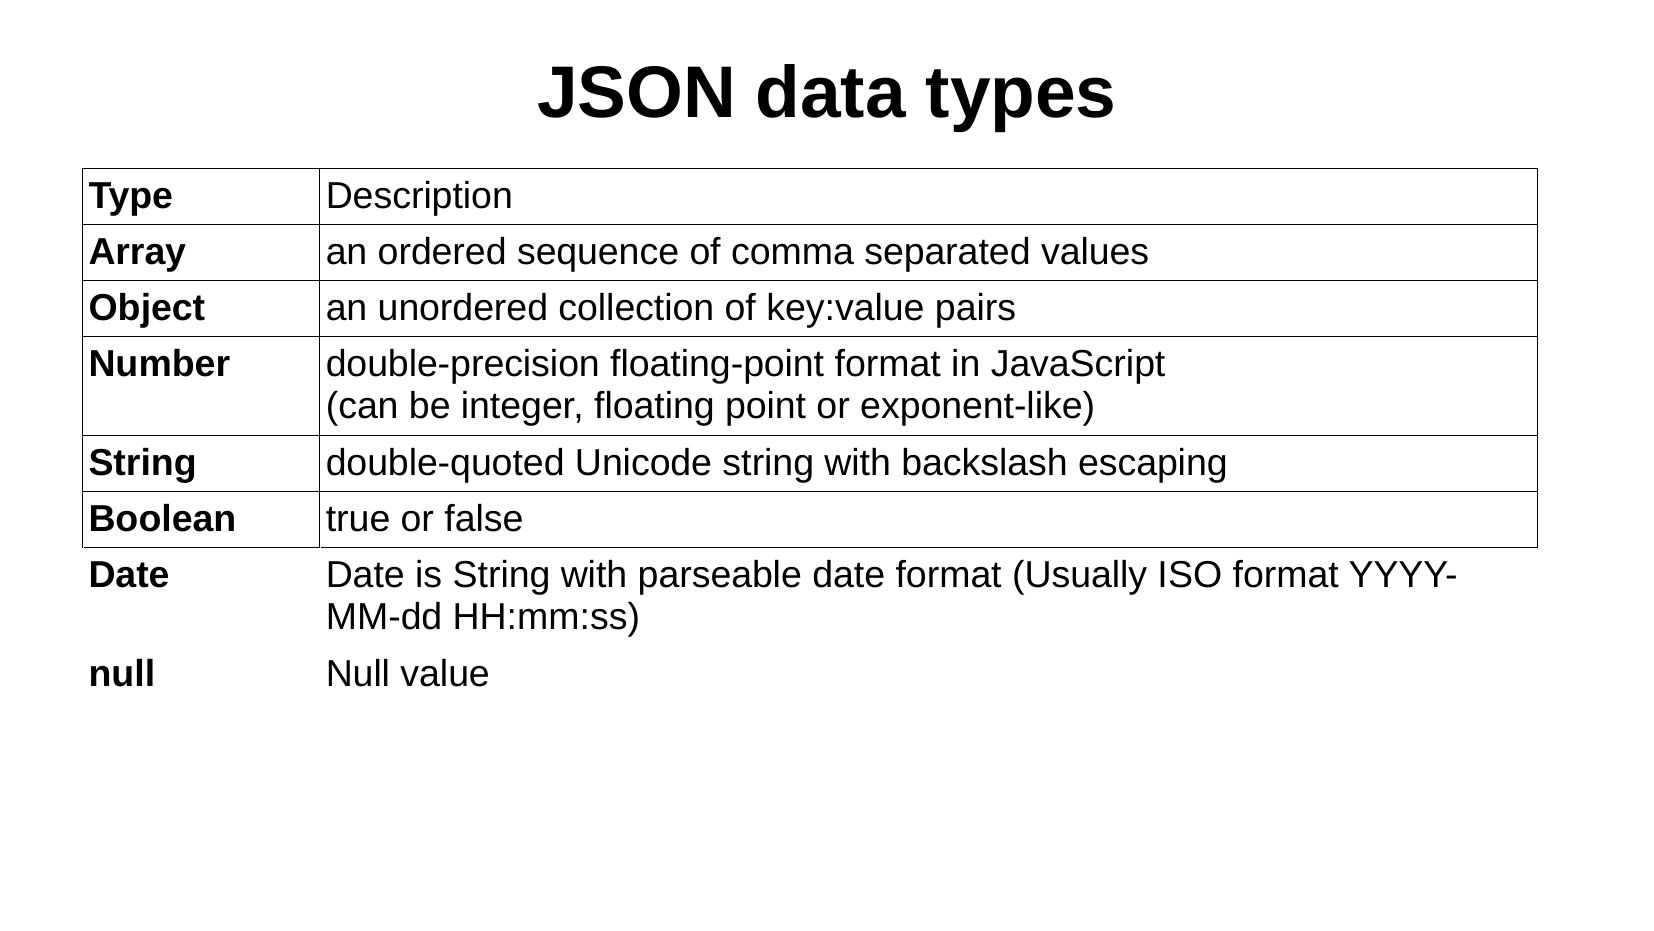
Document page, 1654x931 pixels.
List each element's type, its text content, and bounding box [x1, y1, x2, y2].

table_cell Number [83, 337, 319, 435]
table_cell Date is String with parseable date format (Usually ISO format YYYY-MM-dd HH:mm:ss) [321, 548, 1538, 647]
table_cell null [84, 648, 320, 703]
table_cell an ordered sequence of comma separated values [320, 225, 1537, 280]
table_cell String [83, 436, 319, 491]
table_cell Object [83, 281, 319, 336]
table_cell true or false [320, 492, 1537, 547]
table_cell Array [83, 225, 319, 280]
table_cell double-precision floating-point format in JavaScript (can be integer, floating point or exponent-like) [320, 337, 1537, 435]
table_header Description [320, 169, 1537, 224]
table_cell double-quoted Unicode string with backslash escaping [320, 436, 1537, 491]
table_header Type [83, 169, 319, 224]
table_cell Boolean [83, 492, 319, 547]
table_cell Date [84, 548, 320, 647]
table_cell an unordered collection of key:value pairs [320, 281, 1537, 336]
table_cell Null value [321, 648, 1538, 703]
title JSON data types [82, 37, 1571, 147]
